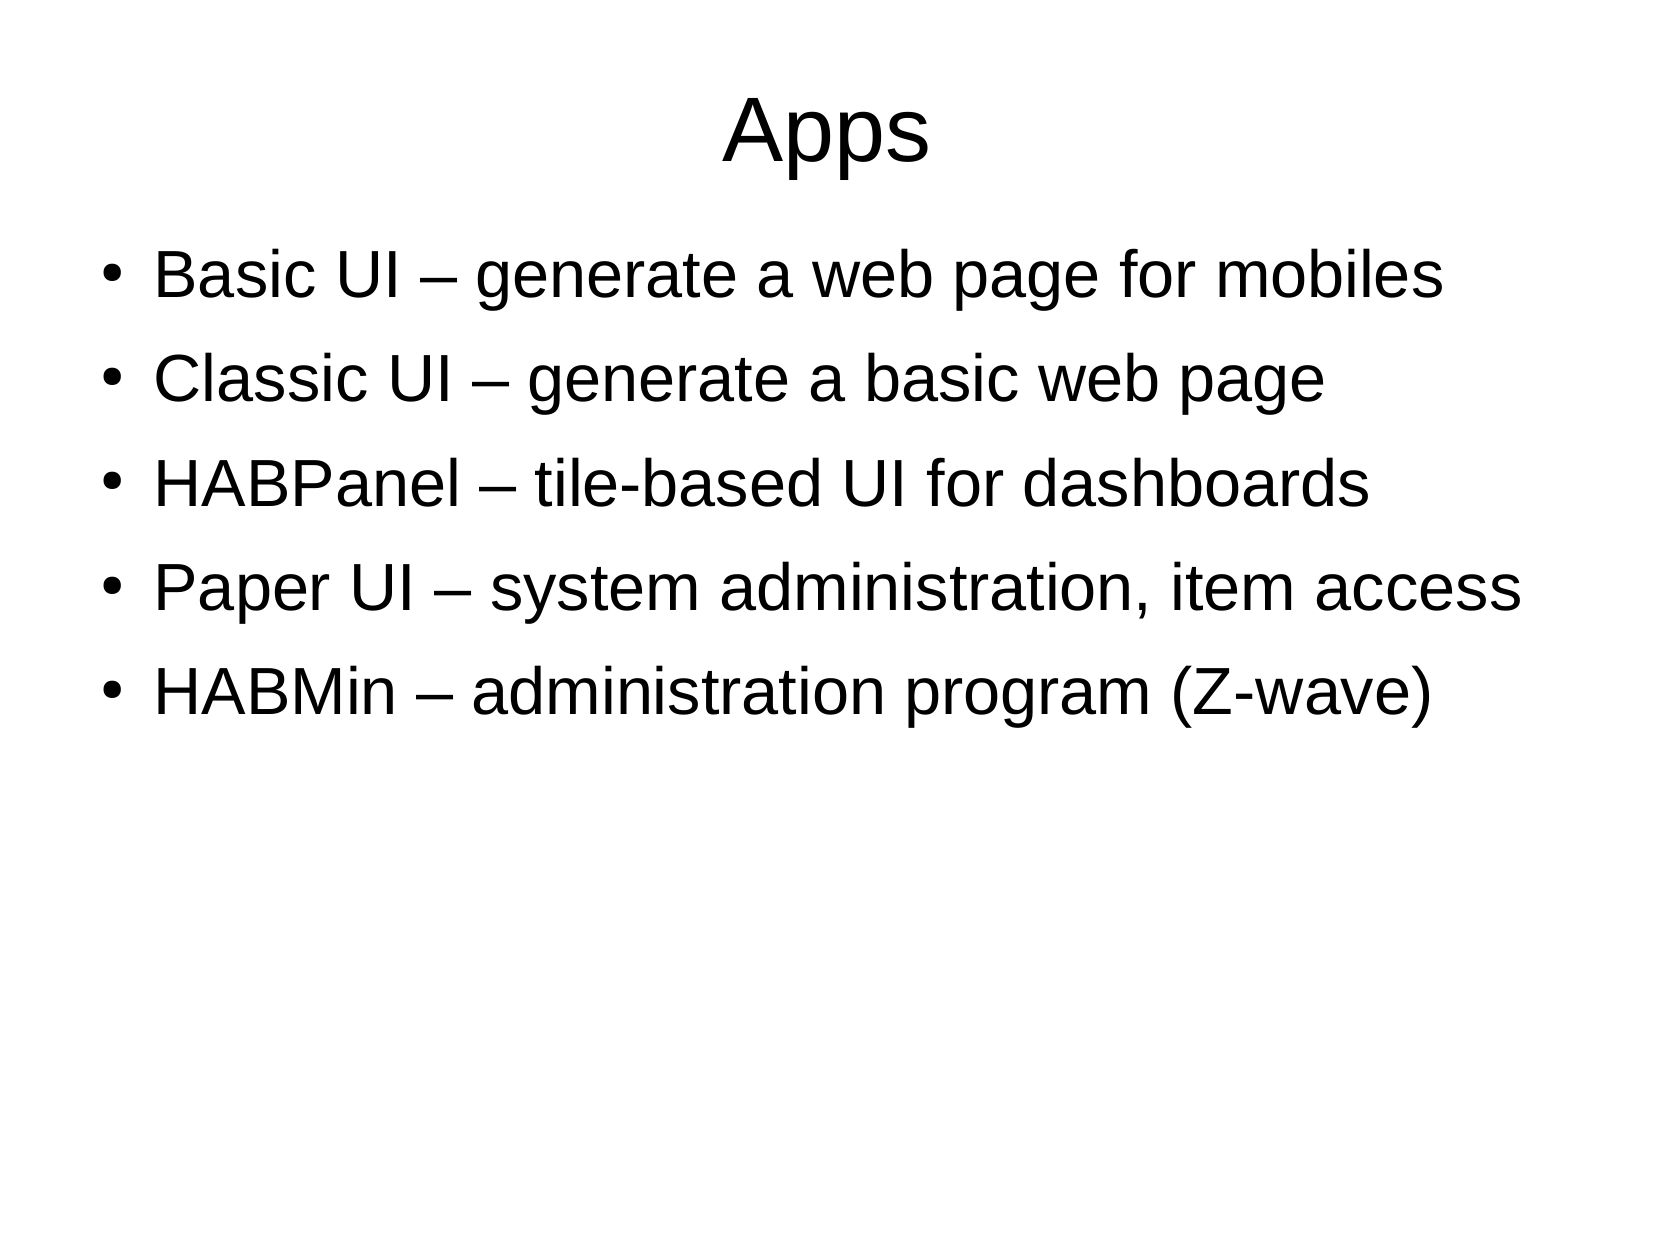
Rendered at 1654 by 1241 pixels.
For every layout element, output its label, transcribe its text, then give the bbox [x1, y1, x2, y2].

title Apps [82, 25, 1571, 233]
list Basic UI – generate a web page for mobiles Classic UI – generate a basic web page HABPanel – tile-based UI for dashboards Paper UI – system administration, item access HABMin – administration program (Z-wave) [82, 237, 1571, 957]
